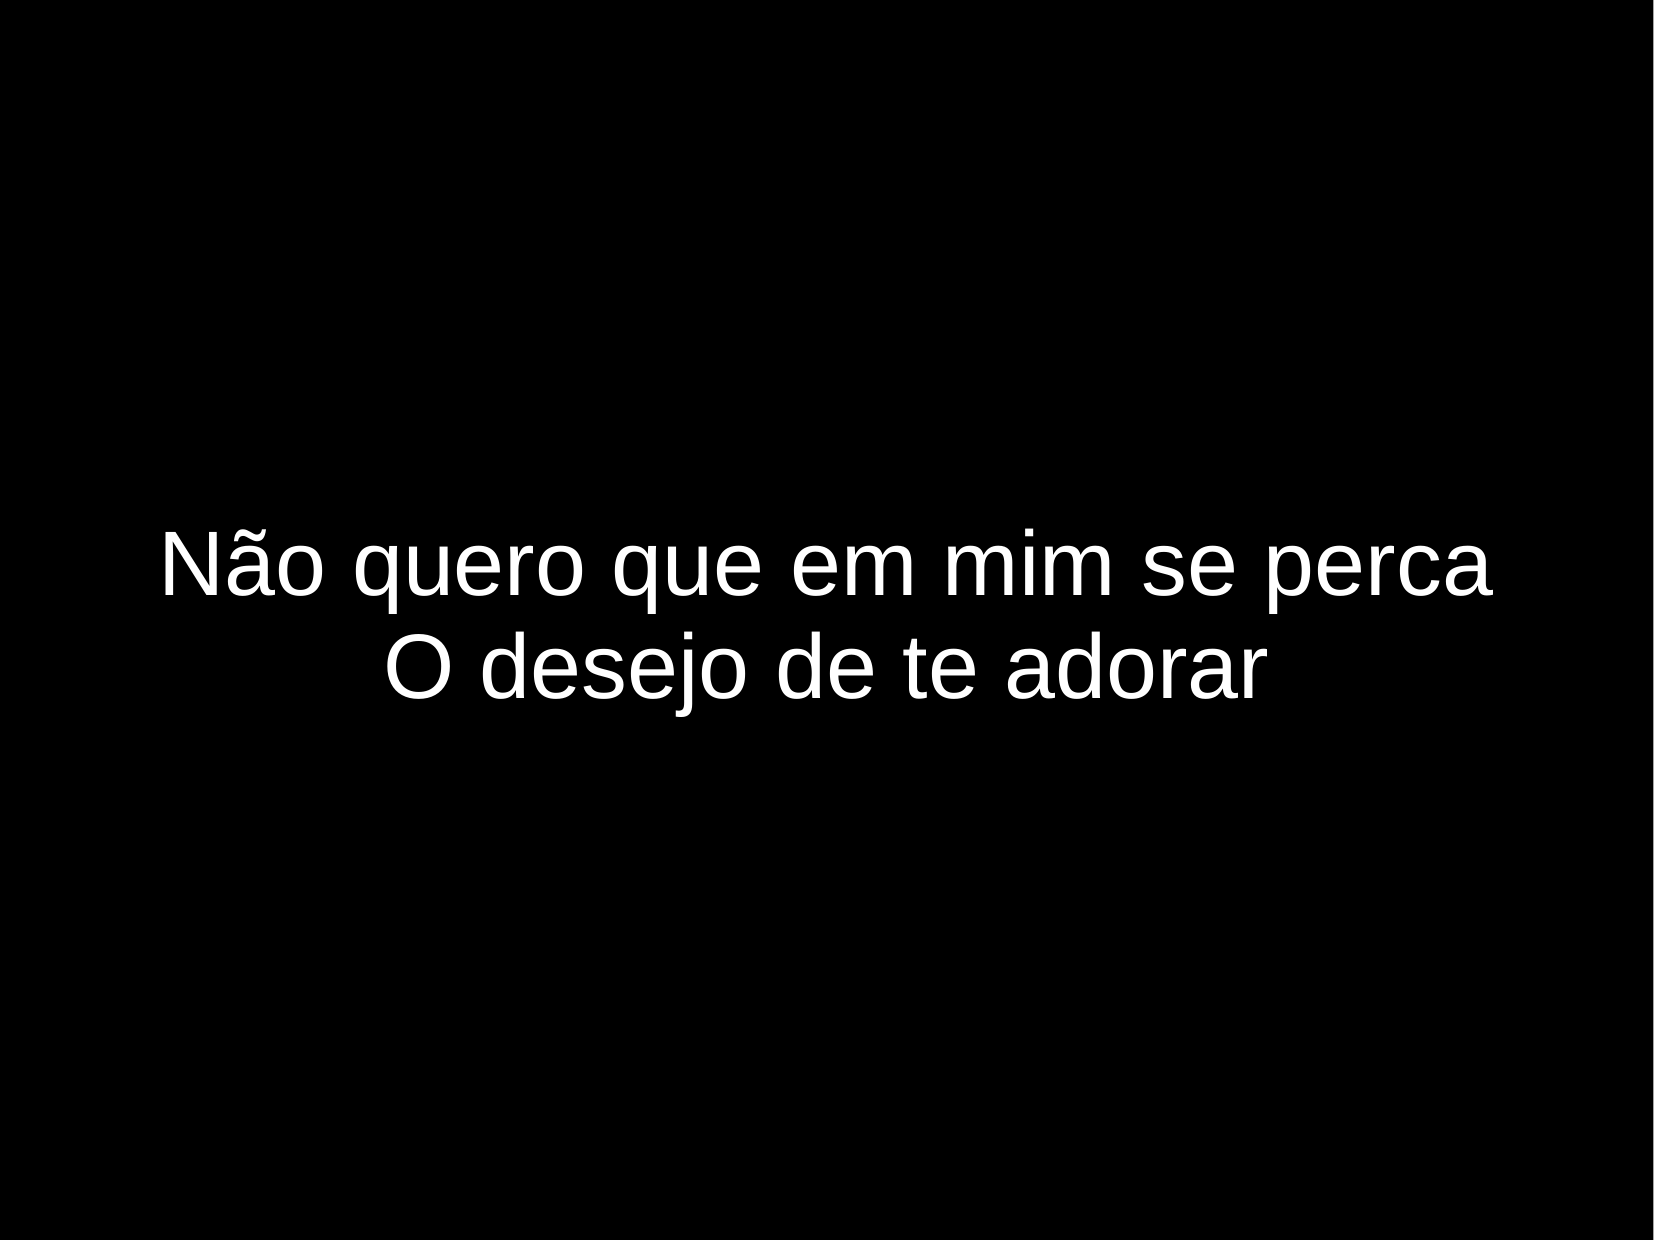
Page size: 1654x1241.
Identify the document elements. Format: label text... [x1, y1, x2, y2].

subtitle Não quero que em mim se perca O desejo de te adorar [82, 49, 1571, 1182]
